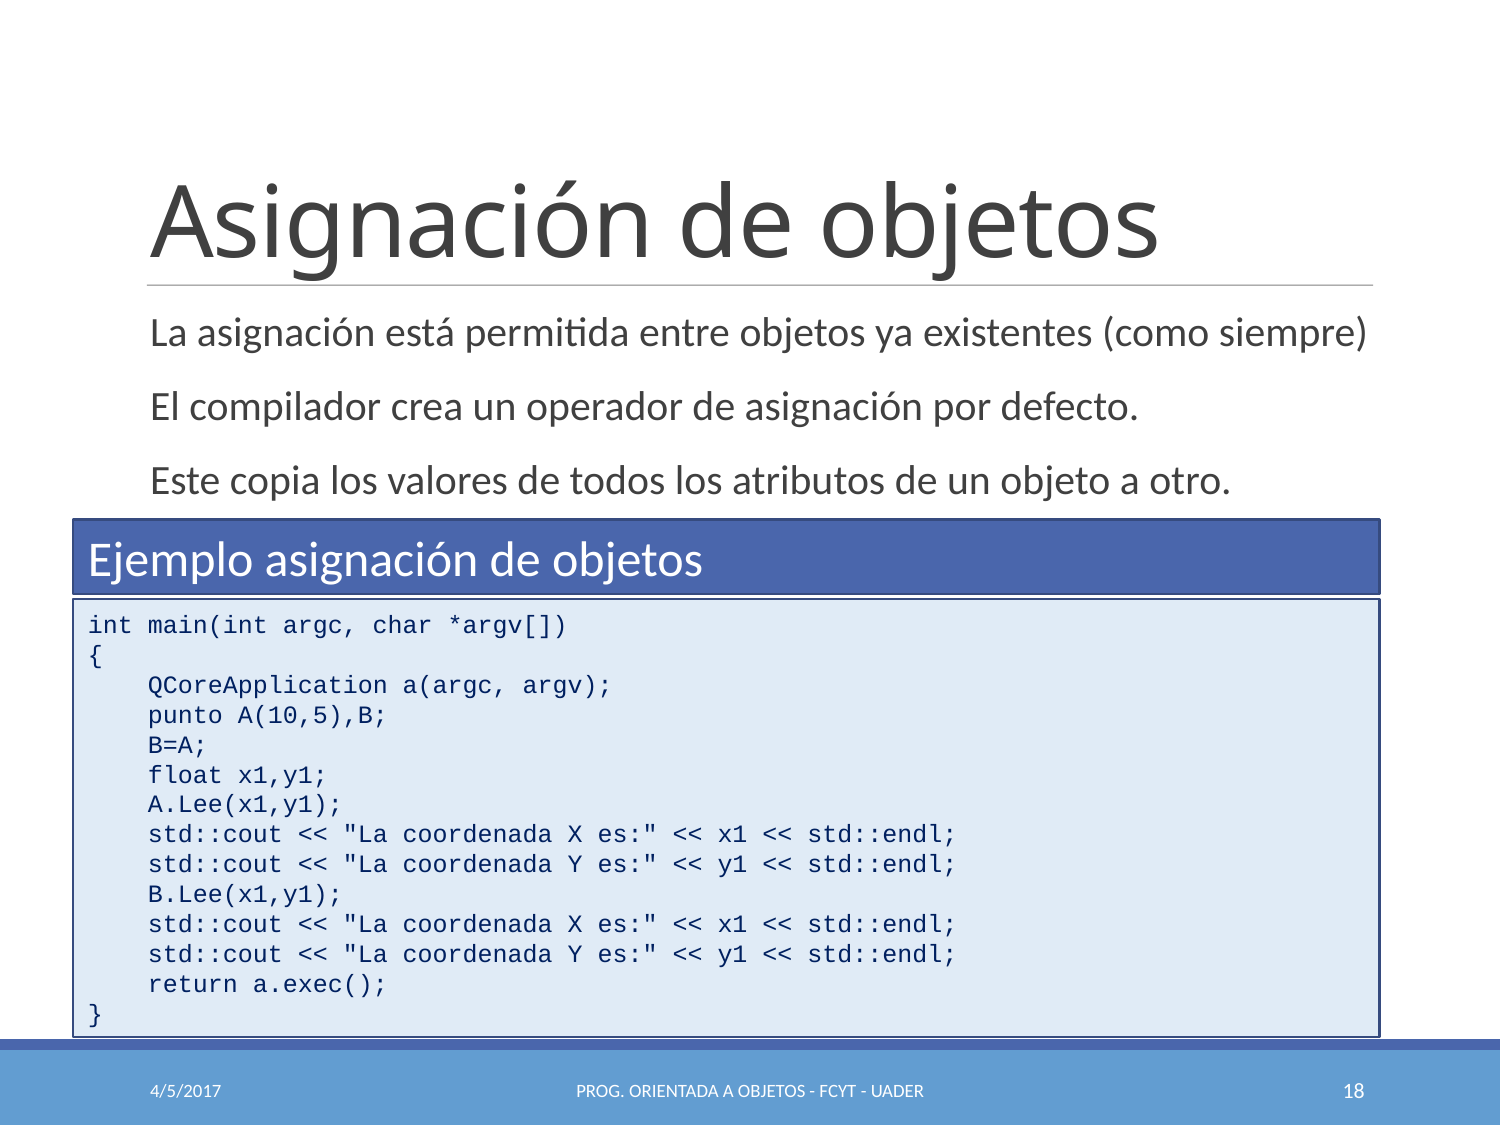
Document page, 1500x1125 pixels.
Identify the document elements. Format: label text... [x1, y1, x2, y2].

list La asignación está permitida entre objetos ya existentes (como siempre) El compilador crea un operador de asignación por defecto. Este copia los valores de todos los atributos de un objeto a otro. [135, 302, 1373, 519]
footer Prog. Orientada a Objetos - FCyT - UADER [453, 1059, 1047, 1120]
text_box Ejemplo asignación de objetos [73, 519, 1380, 595]
text_box int main(int argc, char *argv[]) { QCoreApplication a(argc, argv); punto A(10,5),B; B=A; float x1,y1; A.Lee(x1,y1); std::cout << "La coordenada X es:" << x1 << std::endl; std::cout << "La coordenada Y es:" << y1 << std::endl; B.Lee(x1,y1); std::cout << "La coordenada X es:" << x1 << std::endl; std::cout << "La coordenada Y es:" << y1 << std::endl; return a.exec(); } [73, 598, 1380, 1038]
slide_number 4/5/2017 [135, 1059, 440, 1120]
slide_number <número> [1218, 1059, 1380, 1120]
title Asignación de objetos [135, 47, 1373, 285]
